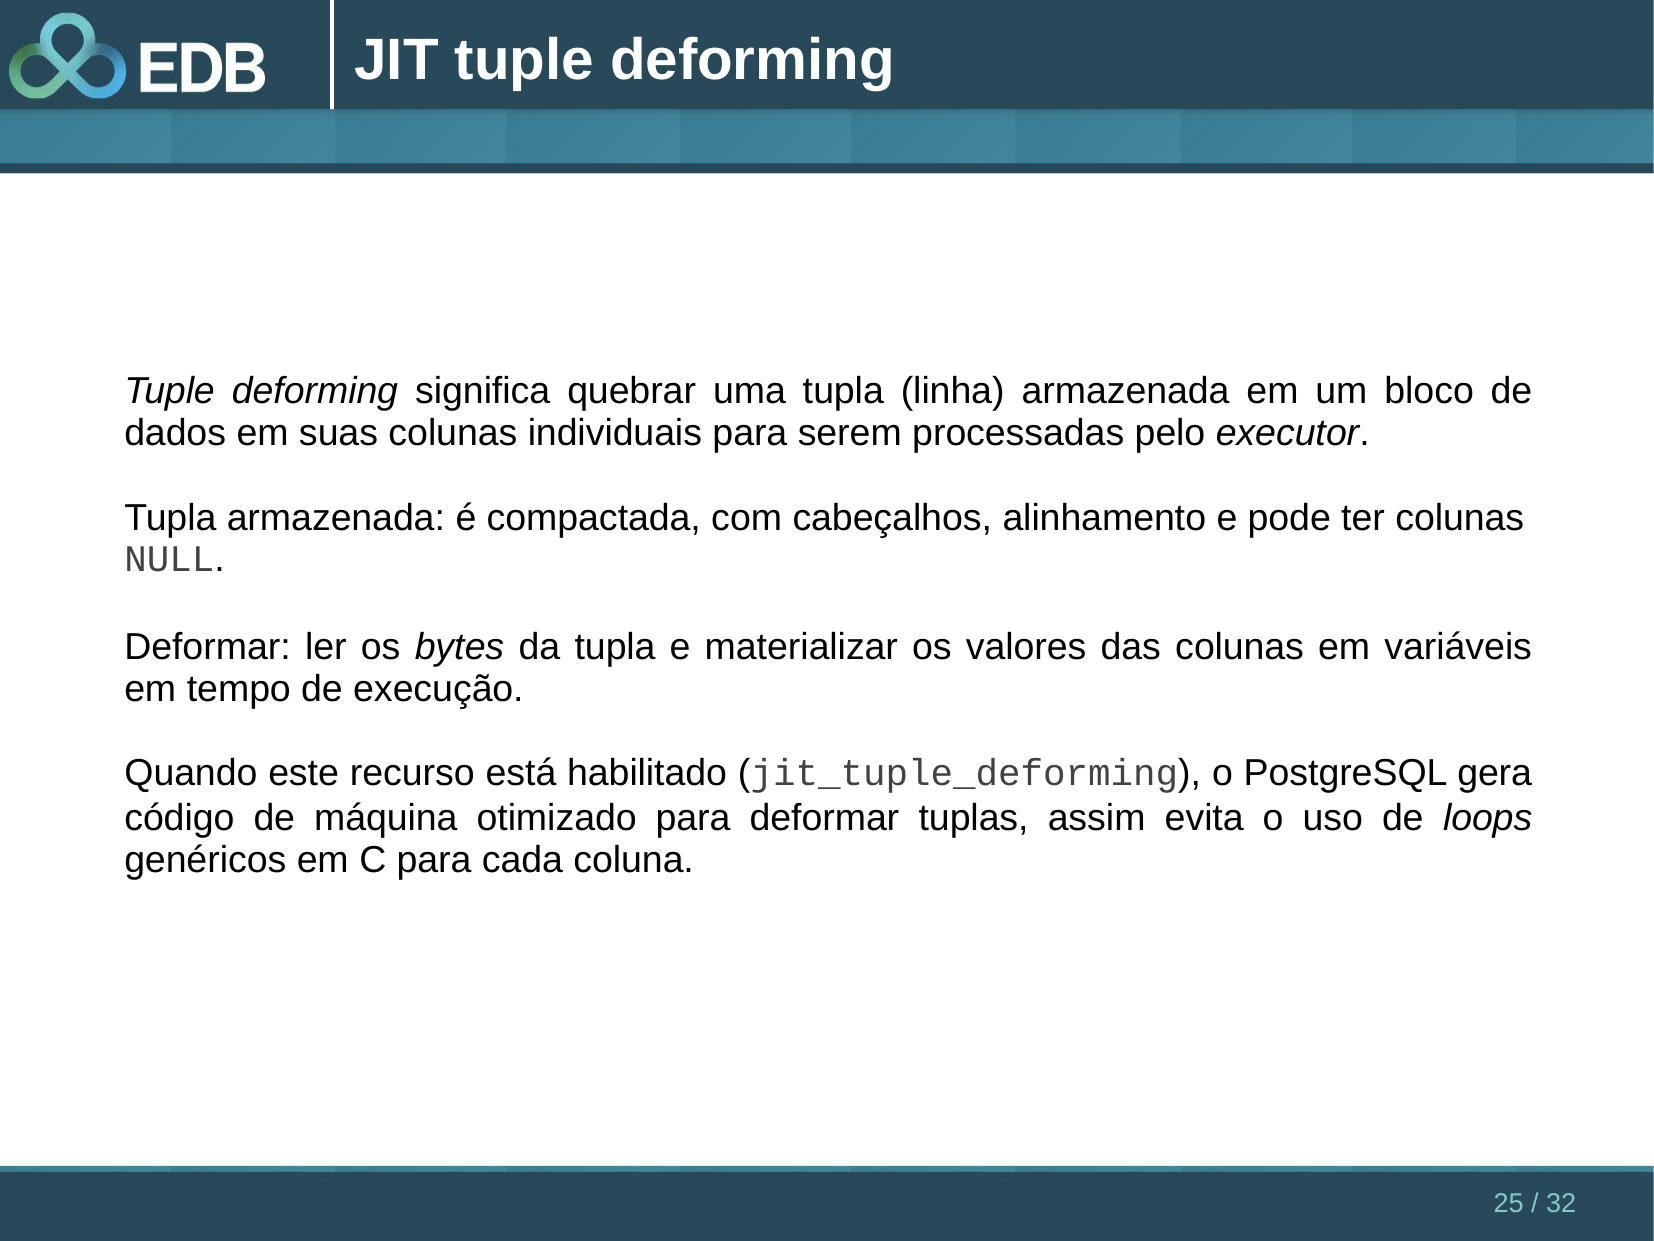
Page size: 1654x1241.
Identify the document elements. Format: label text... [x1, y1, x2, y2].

picture [0, 0, 1654, 1241]
text_box Tuple deforming significa quebrar uma tupla (linha) armazenada em um bloco de dados em suas colunas individuais para serem processadas pelo executor. Tupla armazenada: é compactada, com cabeçalhos, alinhamento e pode ter colunas NULL. Deformar: ler os bytes da tupla e materializar os valores das colunas em variáveis em tempo de execução. Quando este recurso está habilitado (jit_tuple_deforming), o PostgreSQL gera código de máquina otimizado para deformar tuplas, assim evita o uso de loops genéricos em C para cada coluna. [109, 362, 1548, 888]
title JIT tuple deforming [354, 26, 1595, 92]
